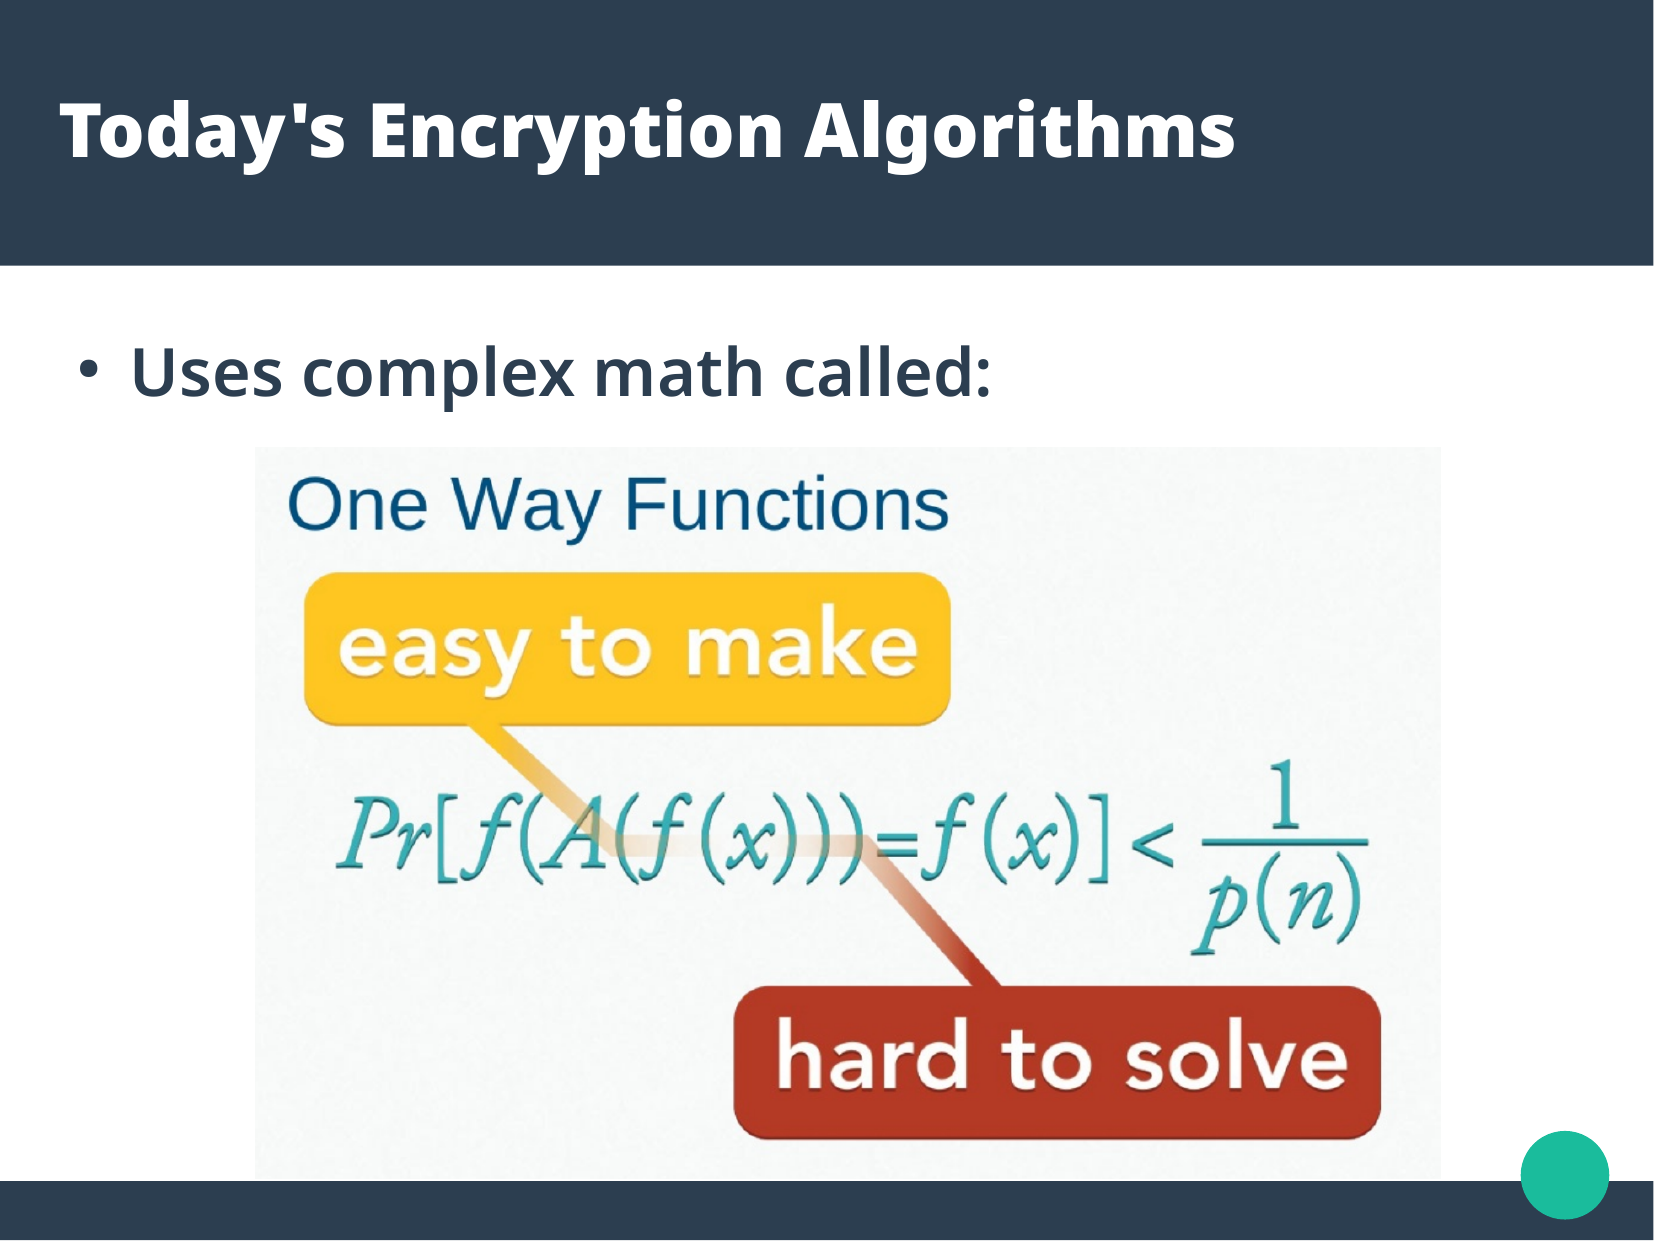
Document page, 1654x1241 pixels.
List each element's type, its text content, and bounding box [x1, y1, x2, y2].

list Uses complex math called: [59, 324, 1595, 1152]
picture [255, 447, 1441, 1179]
title Today's Encryption Algorithms [59, 49, 1595, 207]
